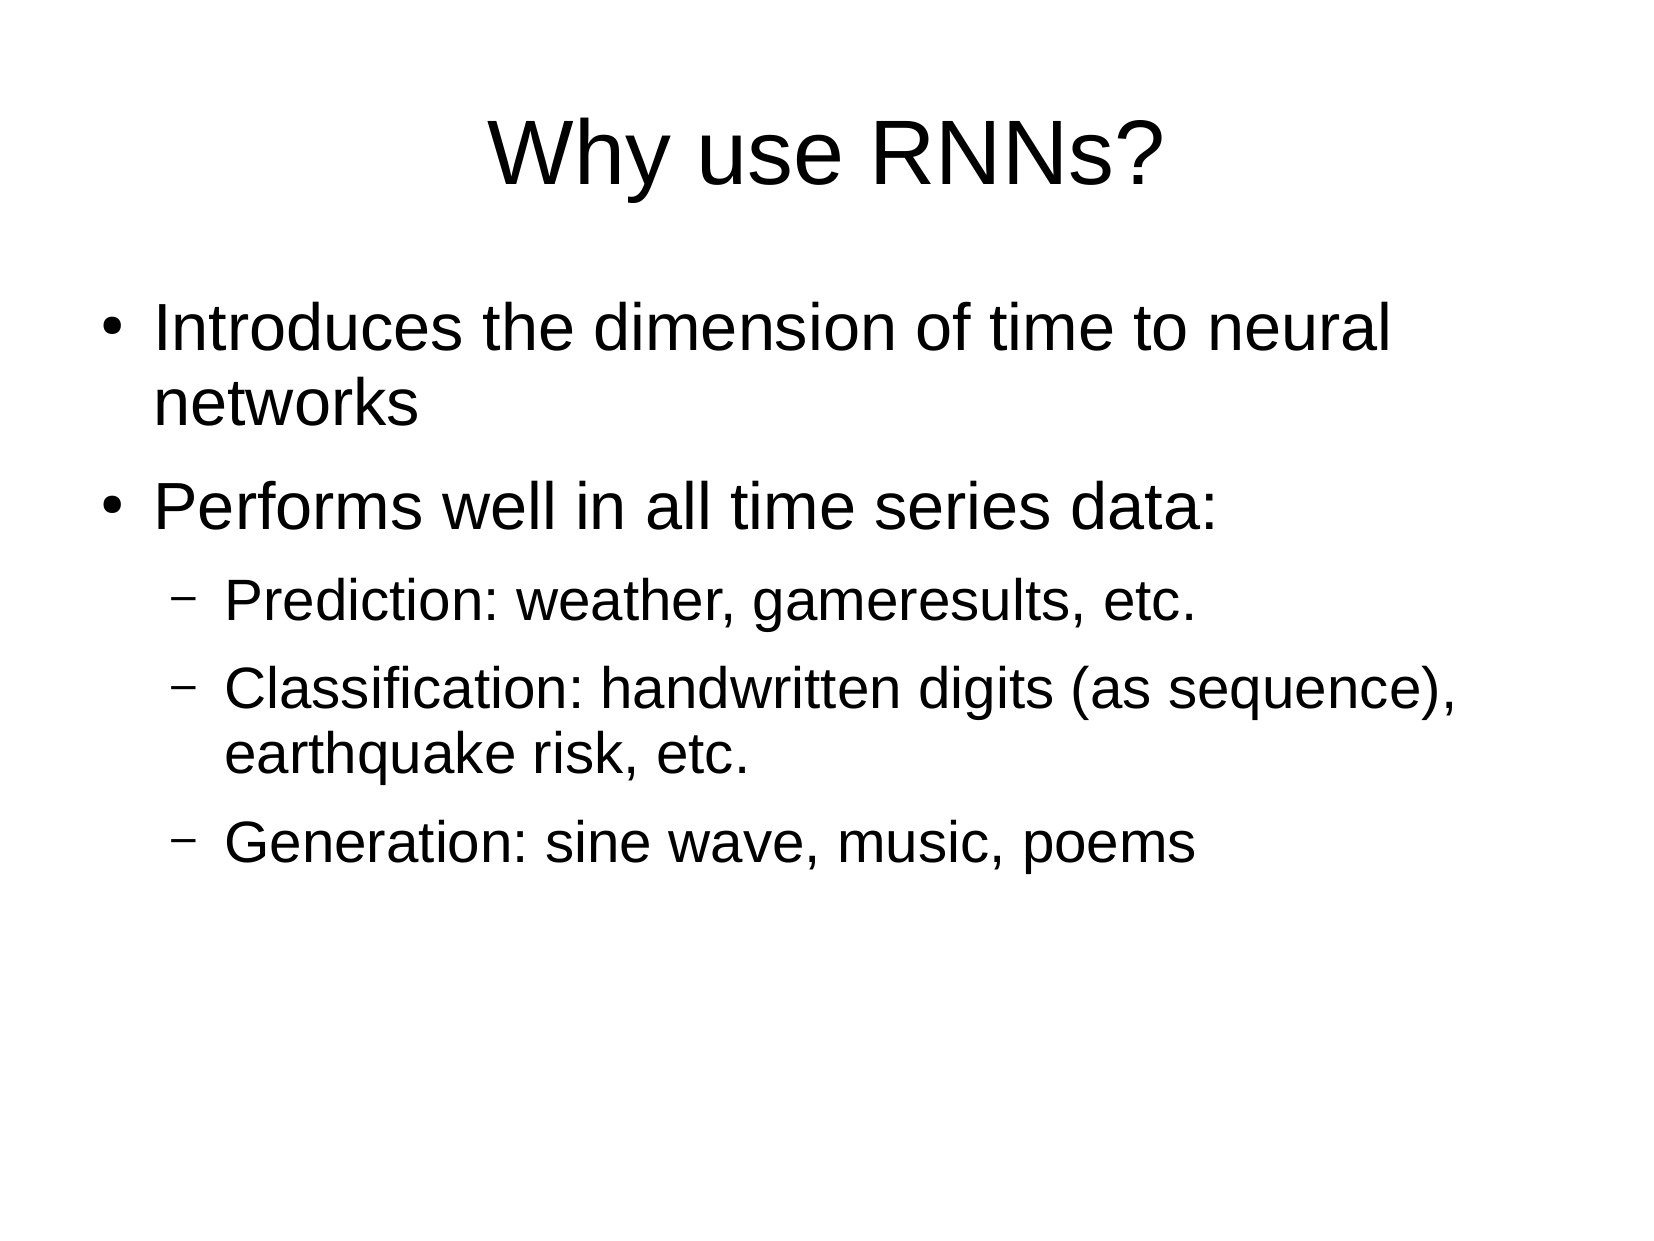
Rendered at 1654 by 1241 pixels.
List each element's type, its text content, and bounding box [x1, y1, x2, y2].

list Introduces the dimension of time to neural networks Performs well in all time series data: Prediction: weather, gameresults, etc. Classification: handwritten digits (as sequence), earthquake risk, etc. Generation: sine wave, music, poems [82, 290, 1571, 1010]
title Why use RNNs? [82, 49, 1571, 257]
